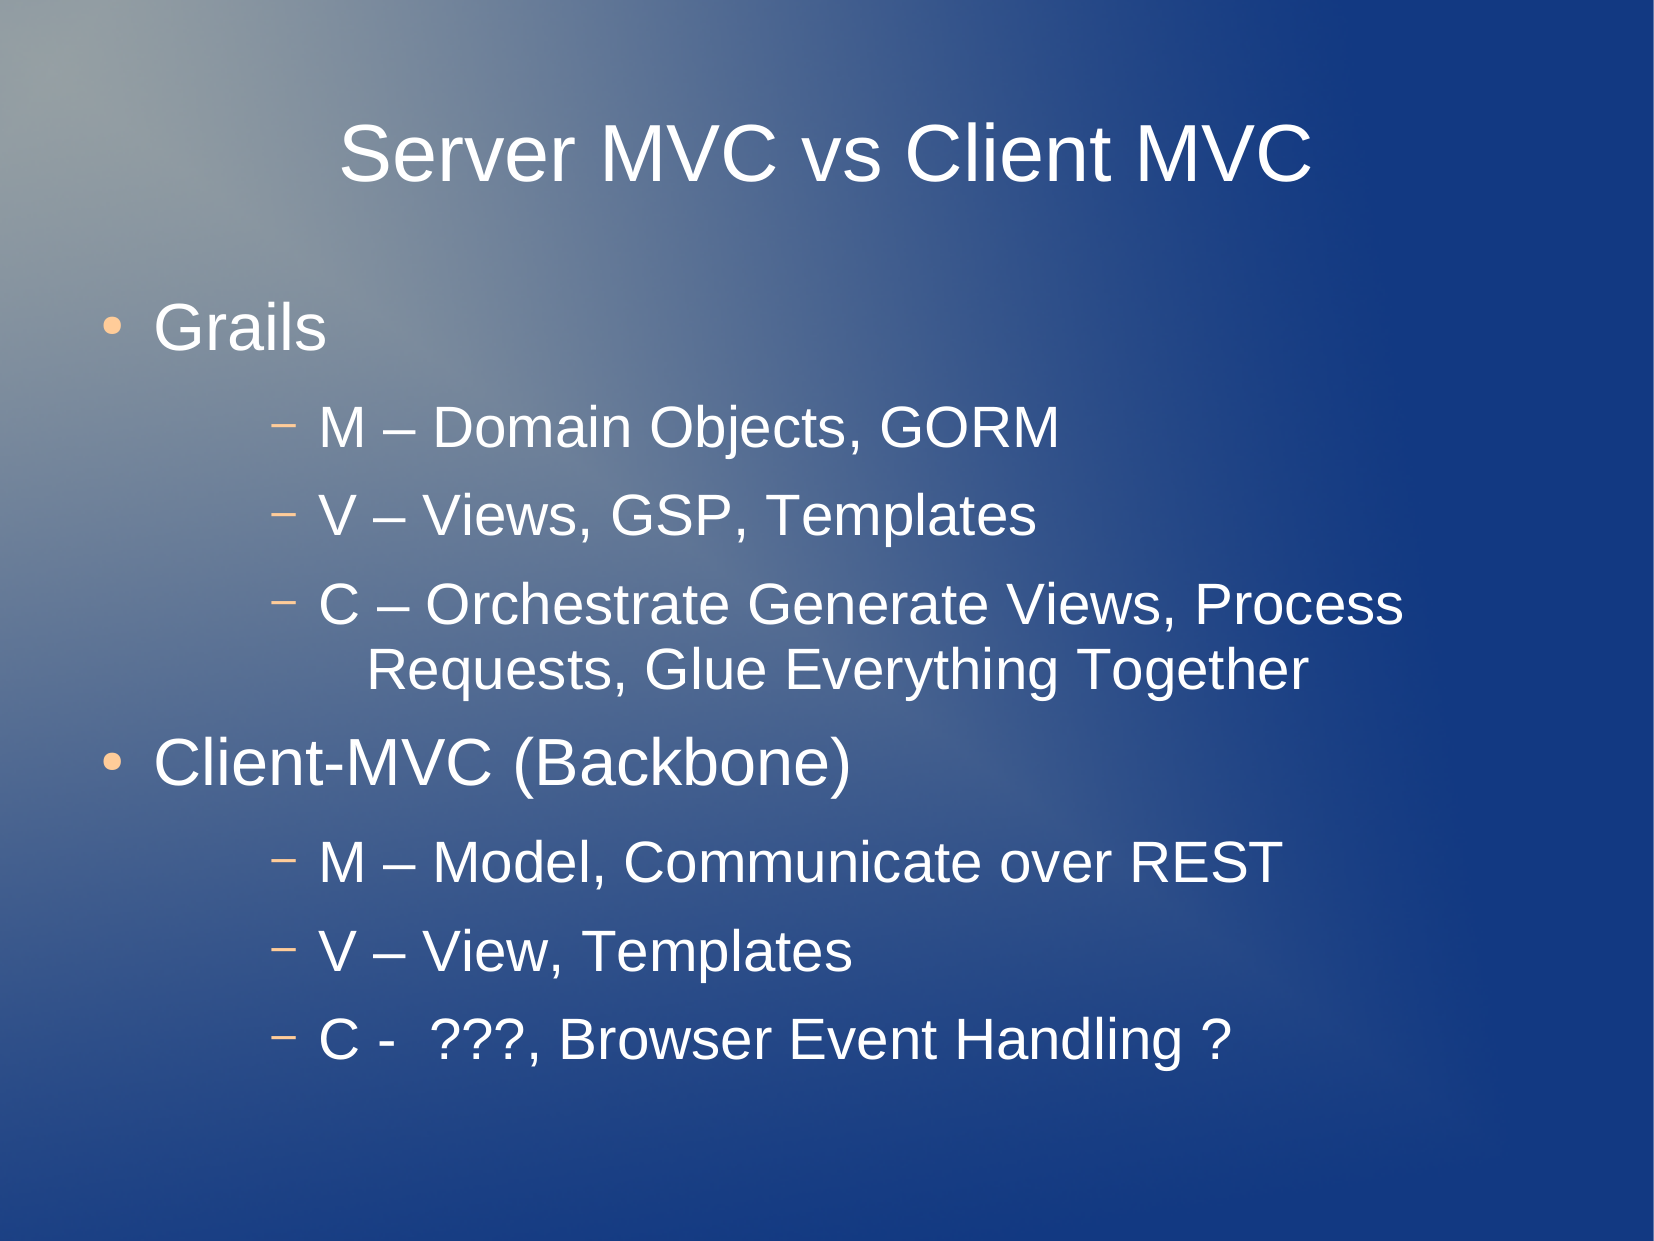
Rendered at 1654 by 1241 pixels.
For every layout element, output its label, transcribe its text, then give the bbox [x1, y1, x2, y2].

picture [0, 0, 1654, 1241]
list Grails M – Domain Objects, GORM V – Views, GSP, Templates C – Orchestrate Generate Views, Process Requests, Glue Everything Together Client-MVC (Backbone) M – Model, Communicate over REST V – View, Templates C - ???, Browser Event Handling ? [82, 290, 1571, 1071]
title Server MVC vs Client MVC [82, 49, 1571, 257]
